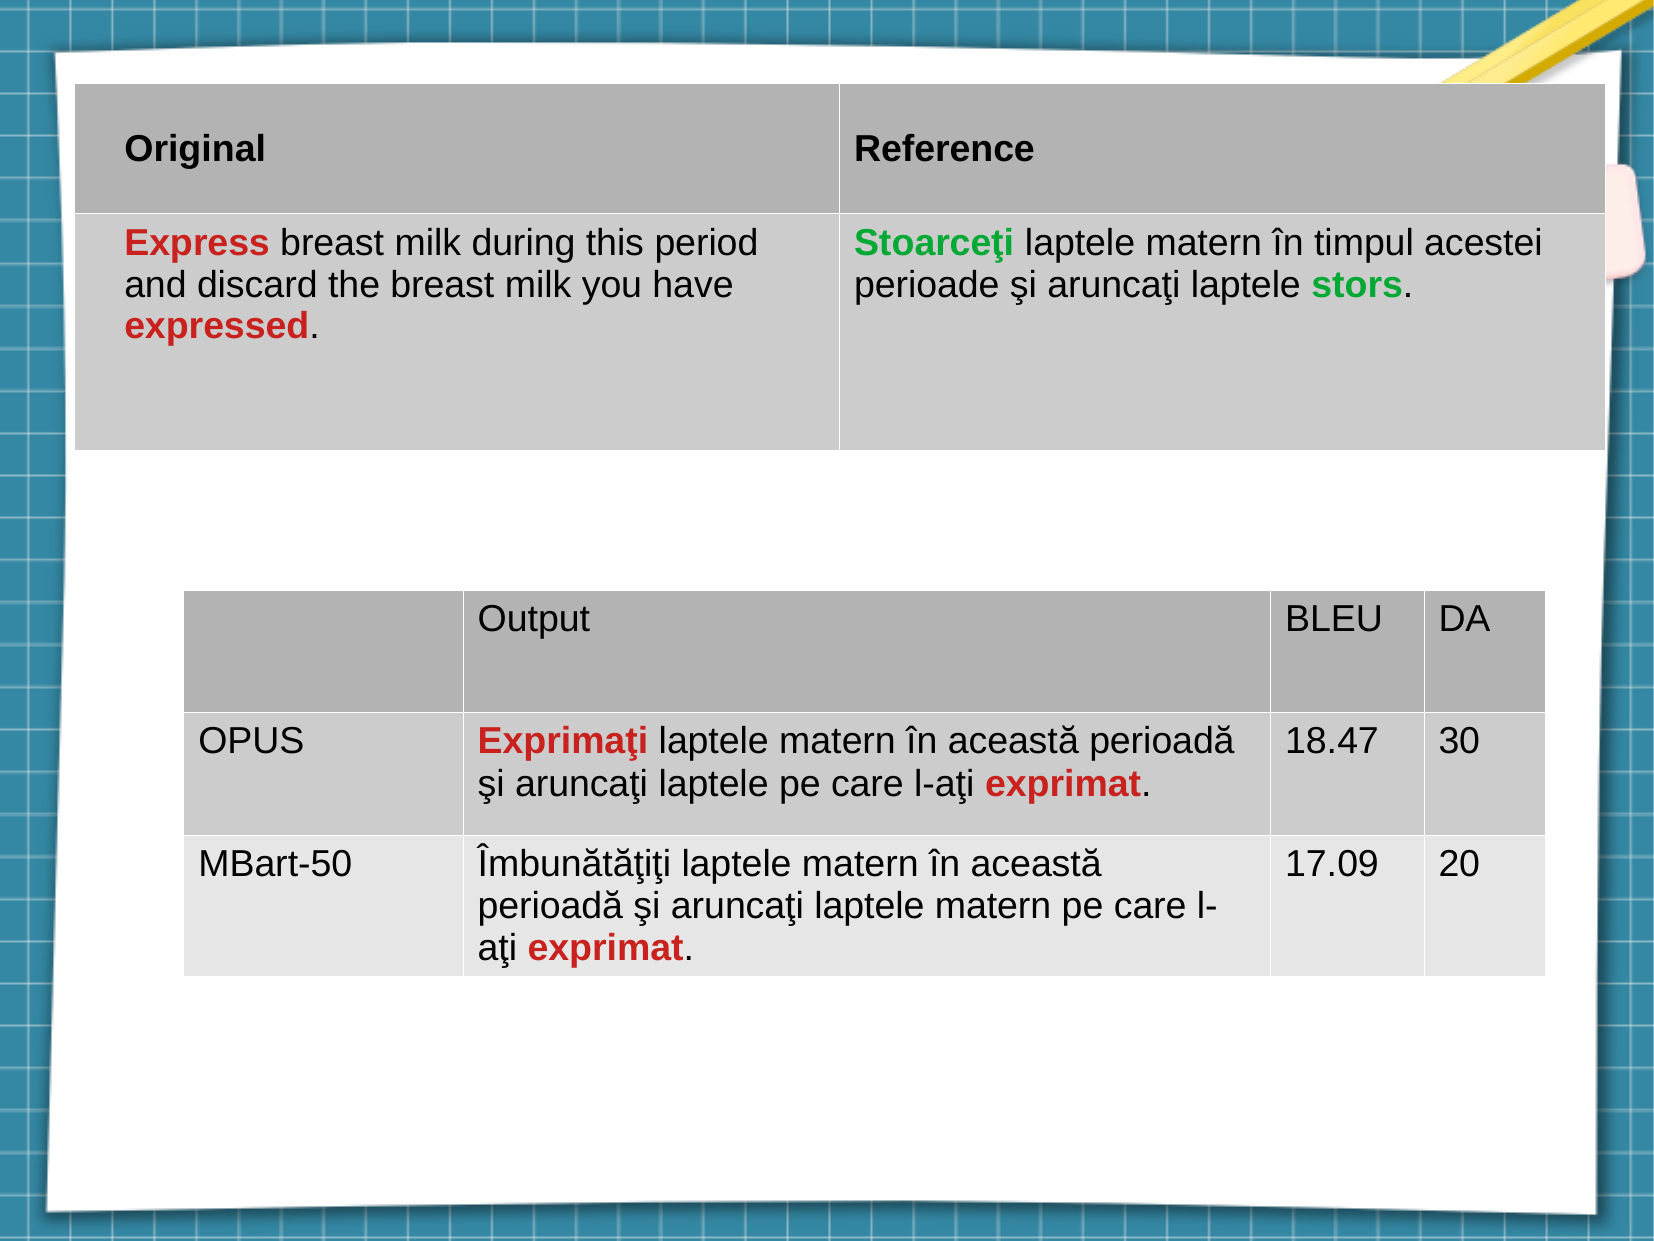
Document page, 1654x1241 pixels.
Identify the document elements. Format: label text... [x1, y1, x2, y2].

table_cell Îmbunătăţiţi laptele matern în această perioadă şi aruncaţi laptele matern pe care l-aţi exprimat. [464, 836, 1270, 976]
table_cell Exprimaţi laptele matern în această perioadă şi aruncaţi laptele pe care l-aţi exprimat. [464, 713, 1270, 835]
picture [0, 0, 1654, 1241]
table_cell MBart-50 [184, 836, 463, 976]
table_cell OPUS [184, 713, 463, 835]
table_header Output [464, 591, 1270, 712]
table_header Original [75, 84, 839, 213]
table_cell 17.09 [1271, 836, 1424, 976]
table_cell 20 [1425, 836, 1545, 976]
table_cell 30 [1425, 713, 1545, 835]
table_header BLEU [1271, 591, 1424, 712]
table_header Reference [840, 84, 1605, 213]
table_header DA [1425, 591, 1545, 712]
table_cell Express breast milk during this period and discard the breast milk you have expressed. [75, 214, 839, 450]
table_cell 18.47 [1271, 713, 1424, 835]
table_header [184, 591, 463, 712]
table_cell Stoarceţi laptele matern în timpul acestei perioade şi aruncaţi laptele stors. [840, 214, 1605, 450]
